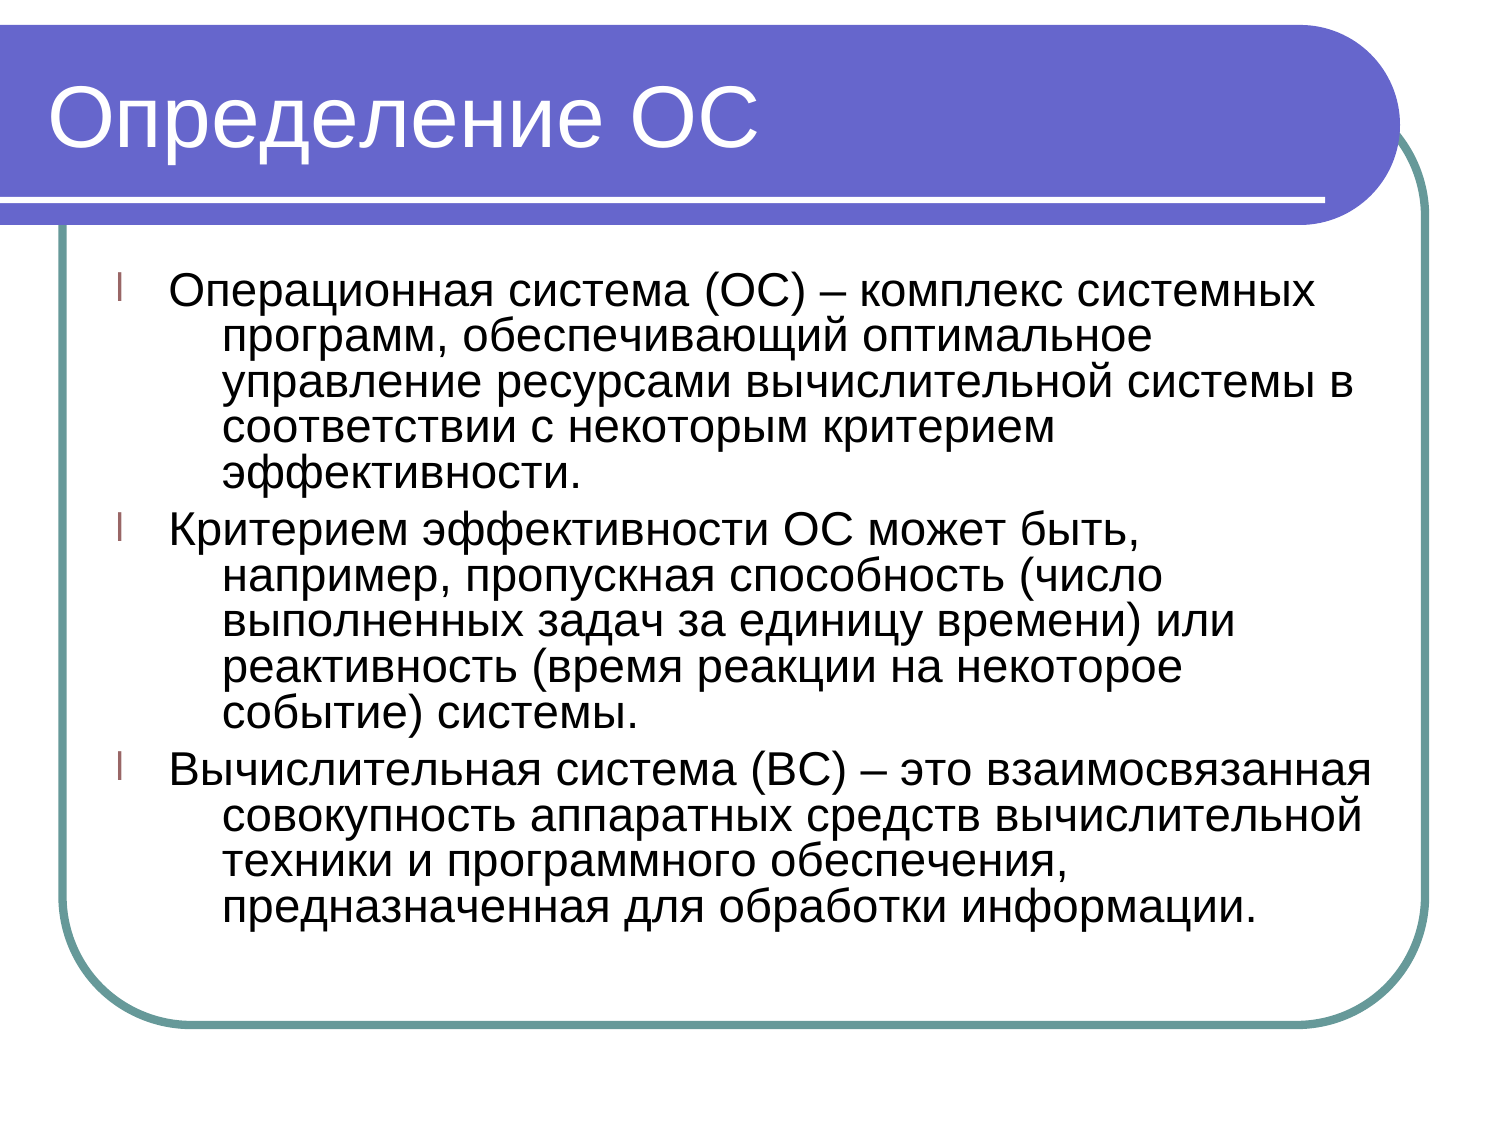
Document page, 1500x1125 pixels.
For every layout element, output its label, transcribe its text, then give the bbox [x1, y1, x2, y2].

list Операционная система (ОС) – комплекс системных программ, обеспечивающий оптимальное управление ресурсами вычислительной системы в соответствии с некоторым критерием эффективности. Критерием эффективности ОС может быть, например, пропускная способность (число выполненных задач за единицу времени) или реактивность (время реакции на некоторое событие) системы. Вычислительная система (ВС) – это взаимосвязанная совокупность аппаратных средств вычислительной техники и программного обеспечения, предназначенная для обработки информации. [99, 262, 1400, 988]
title Определение ОС [32, 37, 1347, 188]
